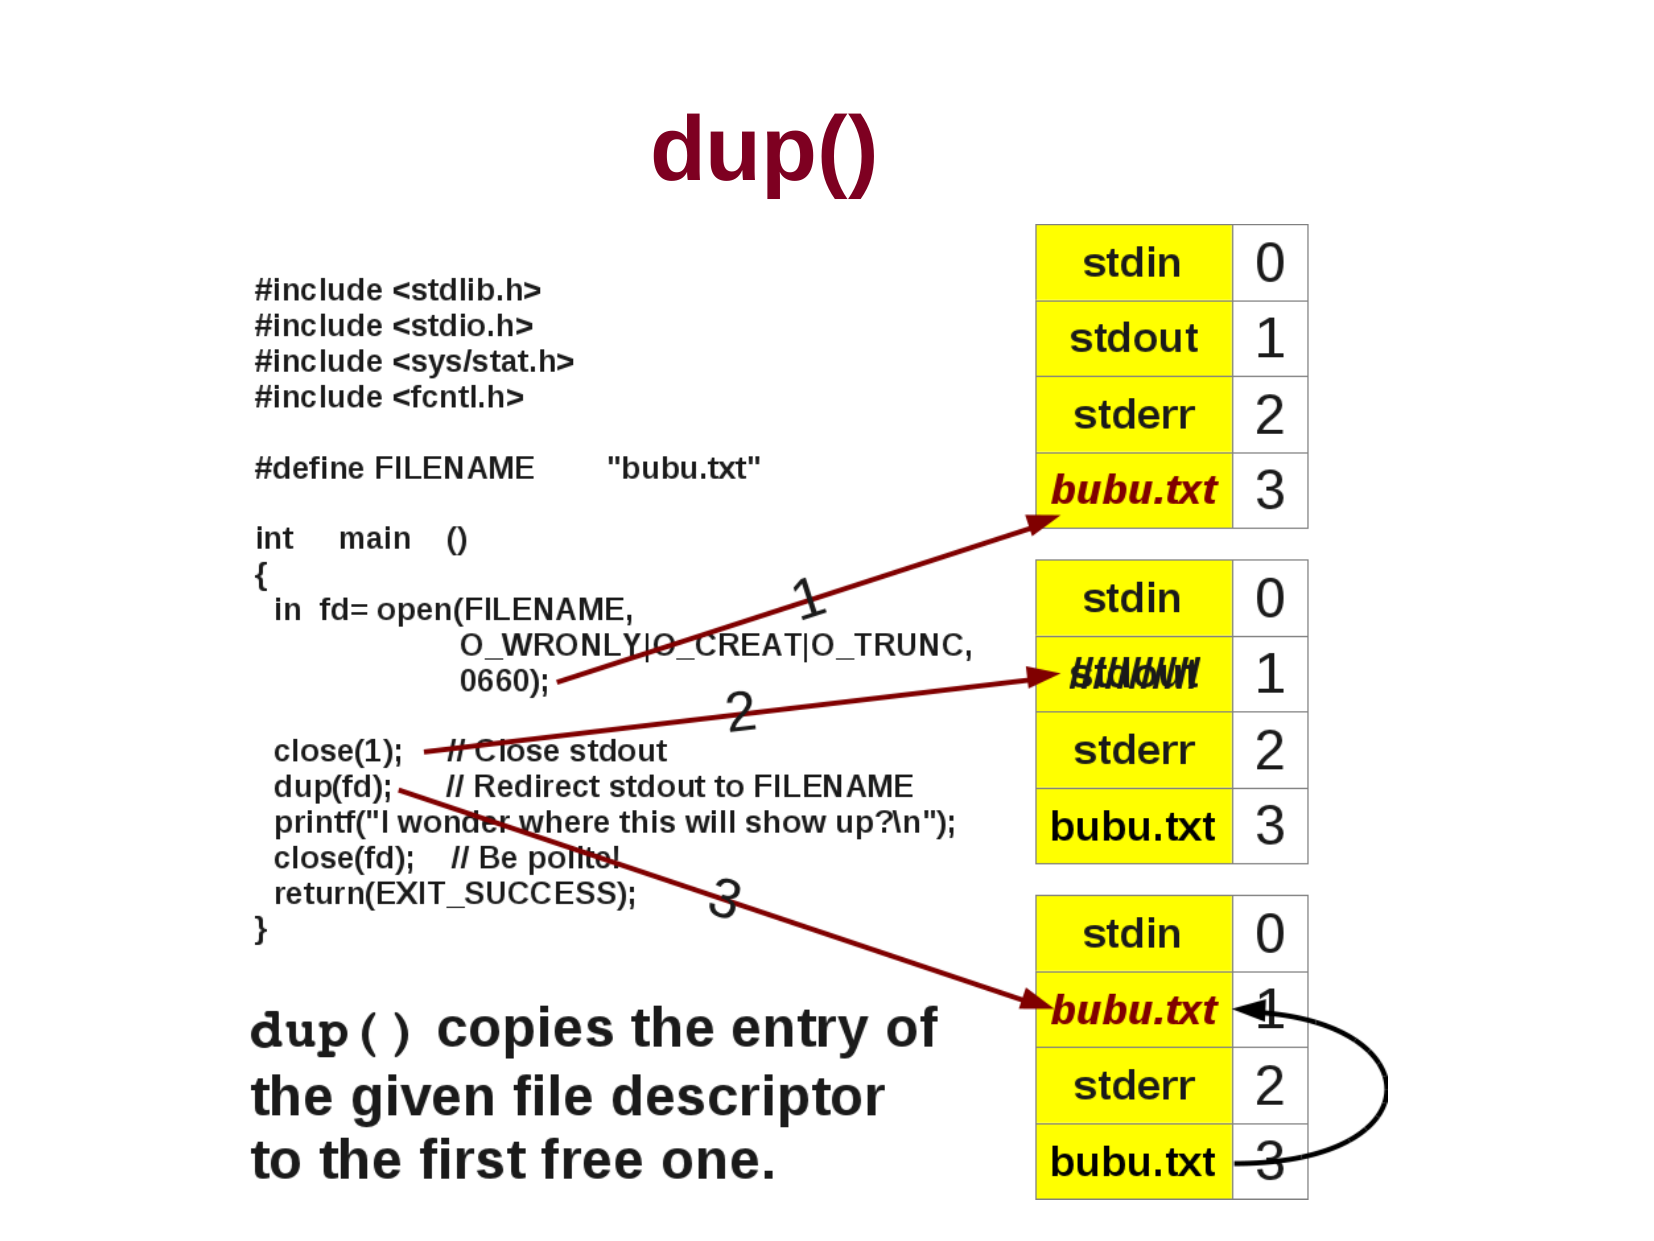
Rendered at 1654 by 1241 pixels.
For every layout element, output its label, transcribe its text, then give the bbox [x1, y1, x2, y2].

picture [0, 0, 1654, 1241]
title dup() [118, 48, 1411, 253]
